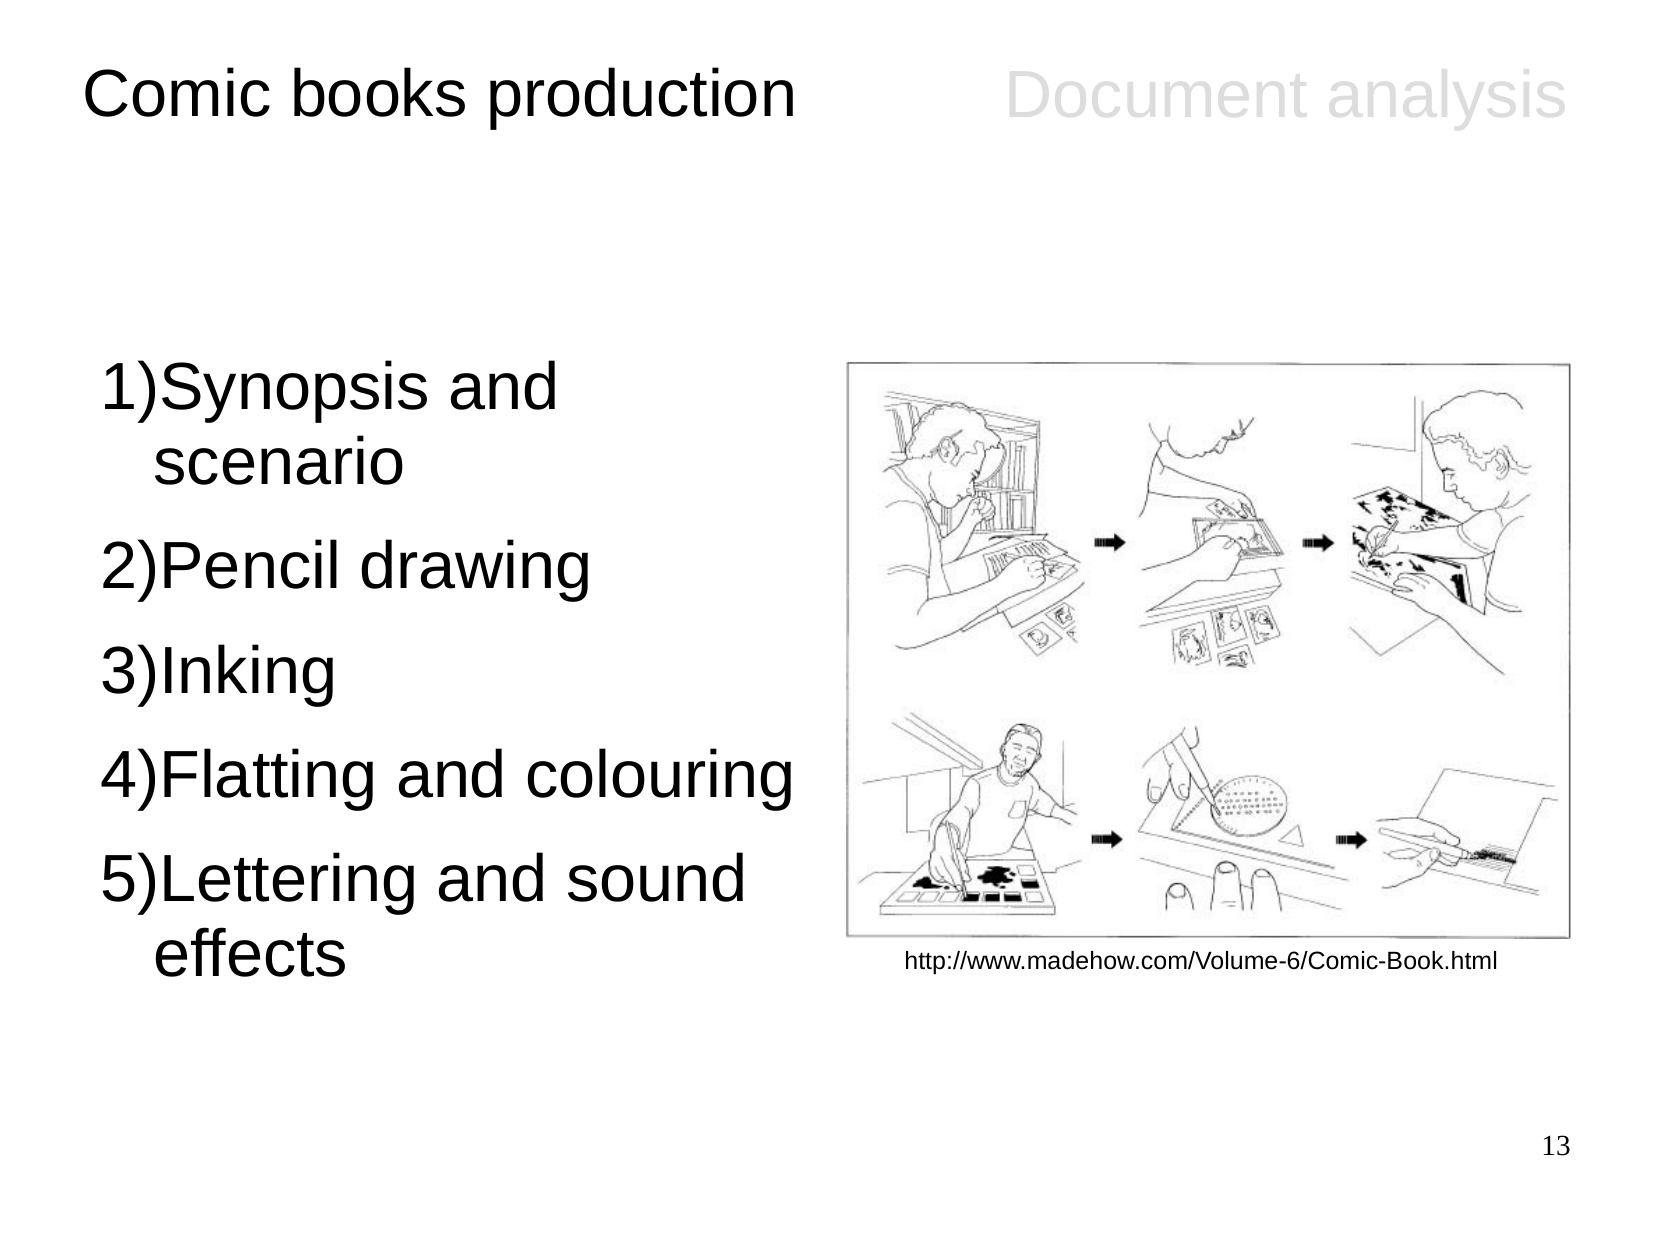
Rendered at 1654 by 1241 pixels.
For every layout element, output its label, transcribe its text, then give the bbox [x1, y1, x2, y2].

title Comic books production [82, 47, 1571, 140]
picture [845, 361, 1572, 939]
list Synopsis and scenario Pencil drawing Inking Flatting and colouring Lettering and sound effects [82, 349, 827, 1069]
text_box http://www.madehow.com/Volume-6/Comic-Book.html [885, 939, 1518, 1010]
